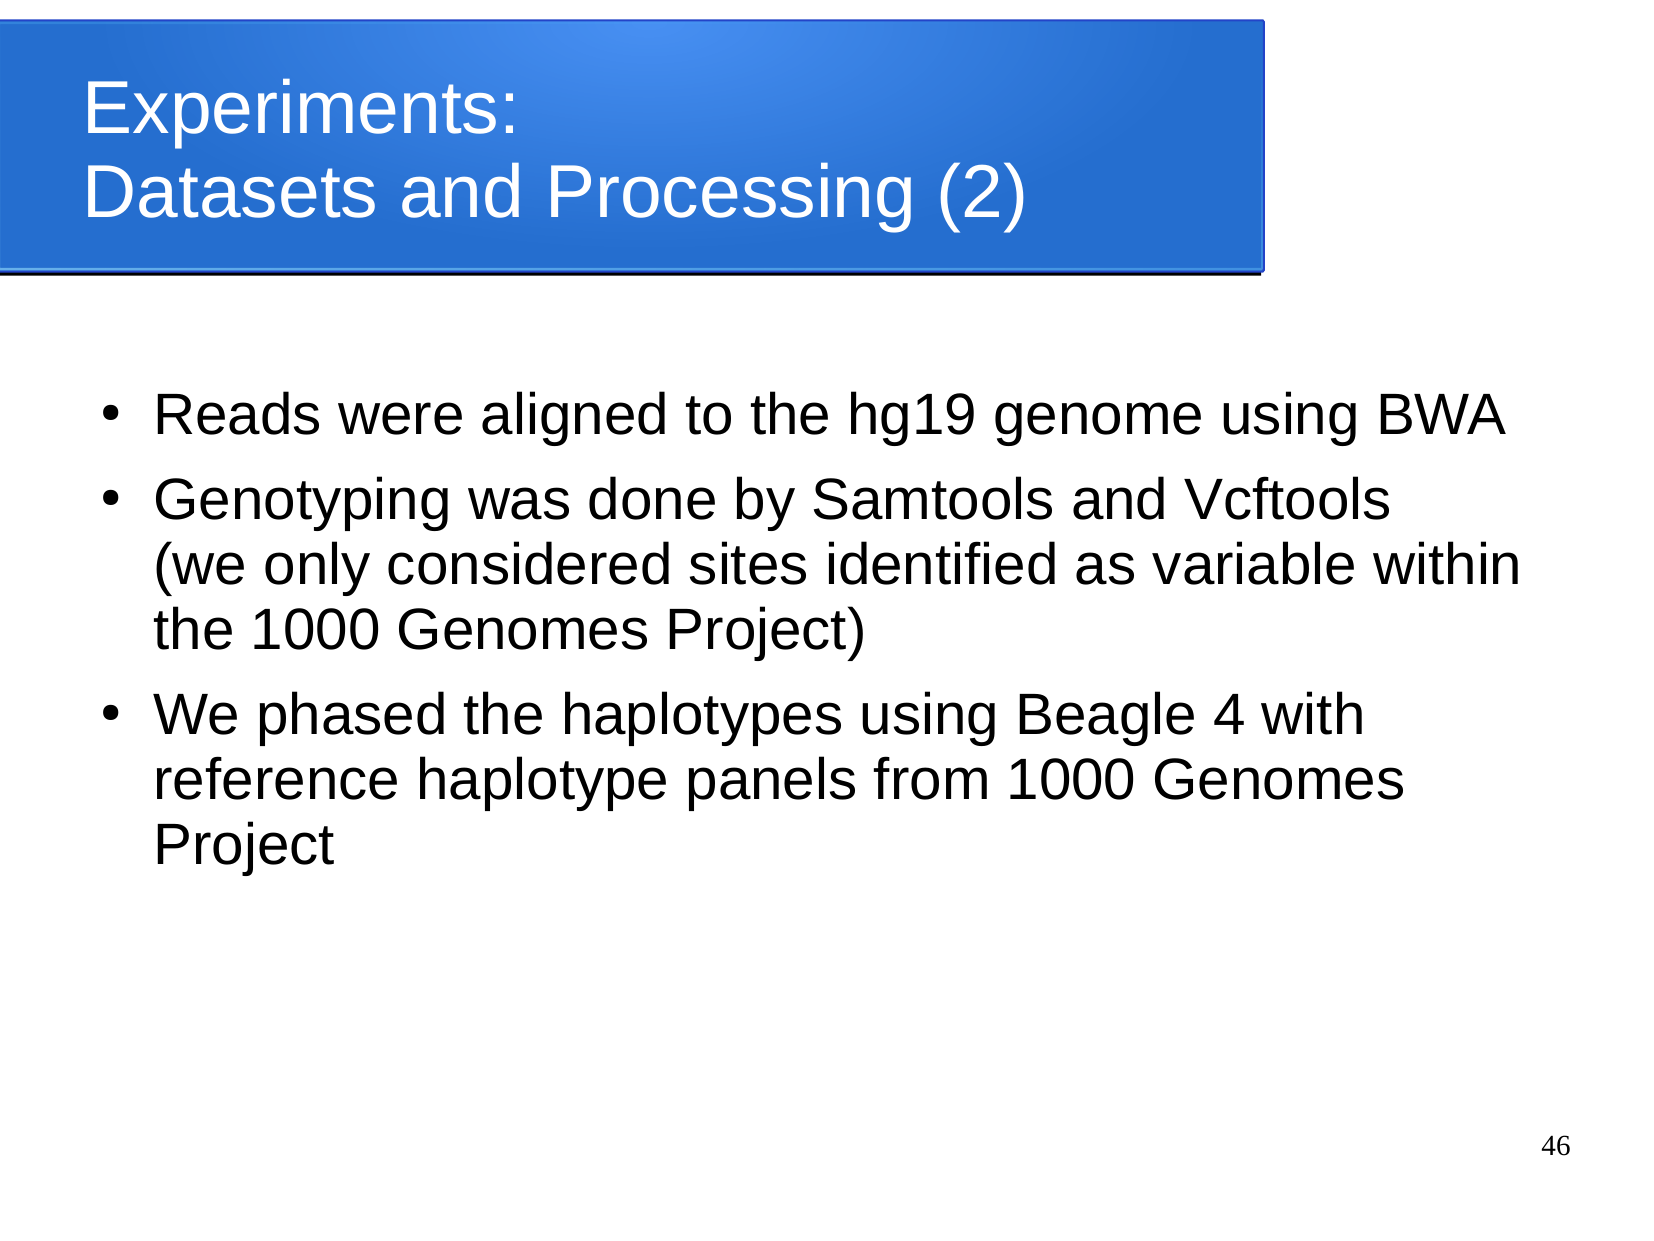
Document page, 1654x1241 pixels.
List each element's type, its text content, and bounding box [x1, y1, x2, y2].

title Experiments: Datasets and Processing (2) [82, 47, 1235, 252]
list Reads were aligned to the hg19 genome using BWA Genotyping was done by Samtools and Vcftools (we only considered sites identified as variable within the 1000 Genomes Project) We phased the haplotypes using Beagle 4 with reference haplotype panels from 1000 Genomes Project [82, 381, 1571, 1102]
